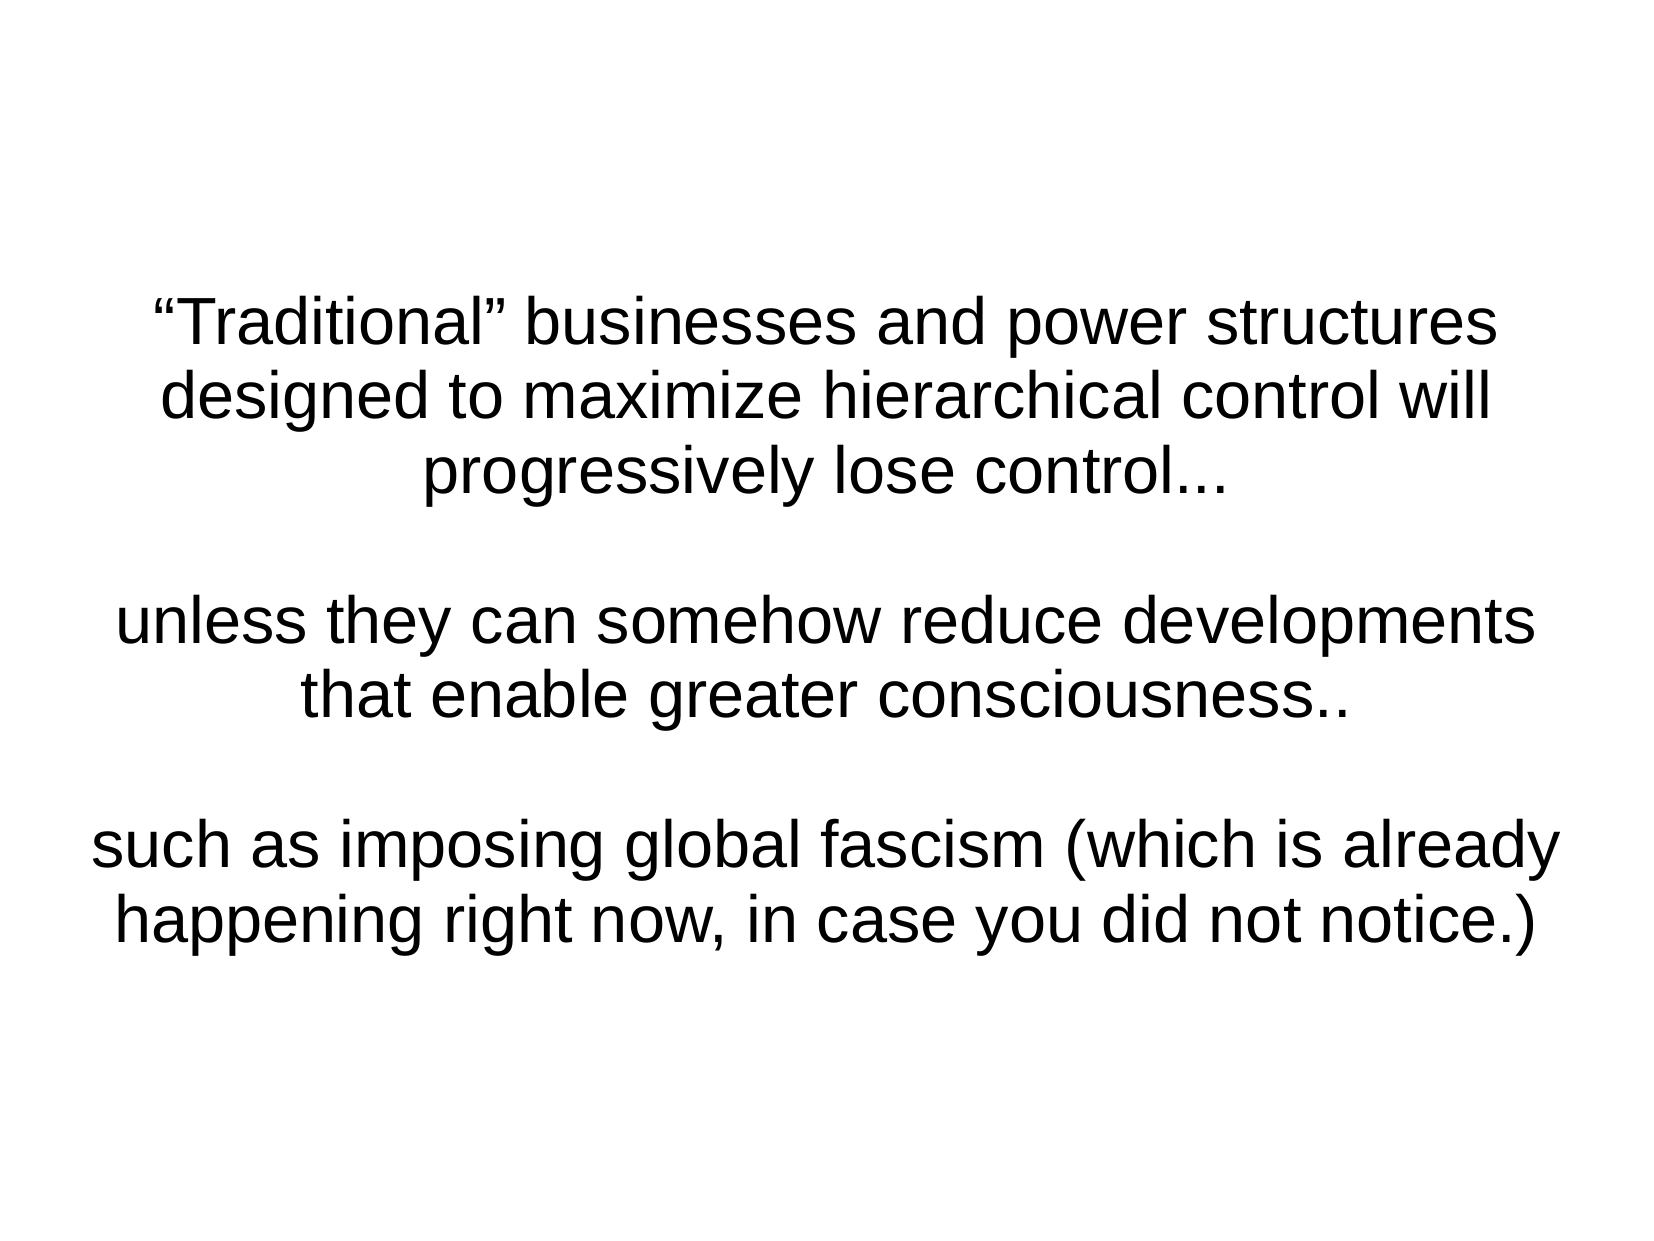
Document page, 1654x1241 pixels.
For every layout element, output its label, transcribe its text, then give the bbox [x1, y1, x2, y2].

title “Traditional” businesses and power structures designed to maximize hierarchical control will progressively lose control... unless they can somehow reduce developments that enable greater consciousness.. such as imposing global fascism (which is already happening right now, in case you did not notice.) [82, 283, 1571, 957]
